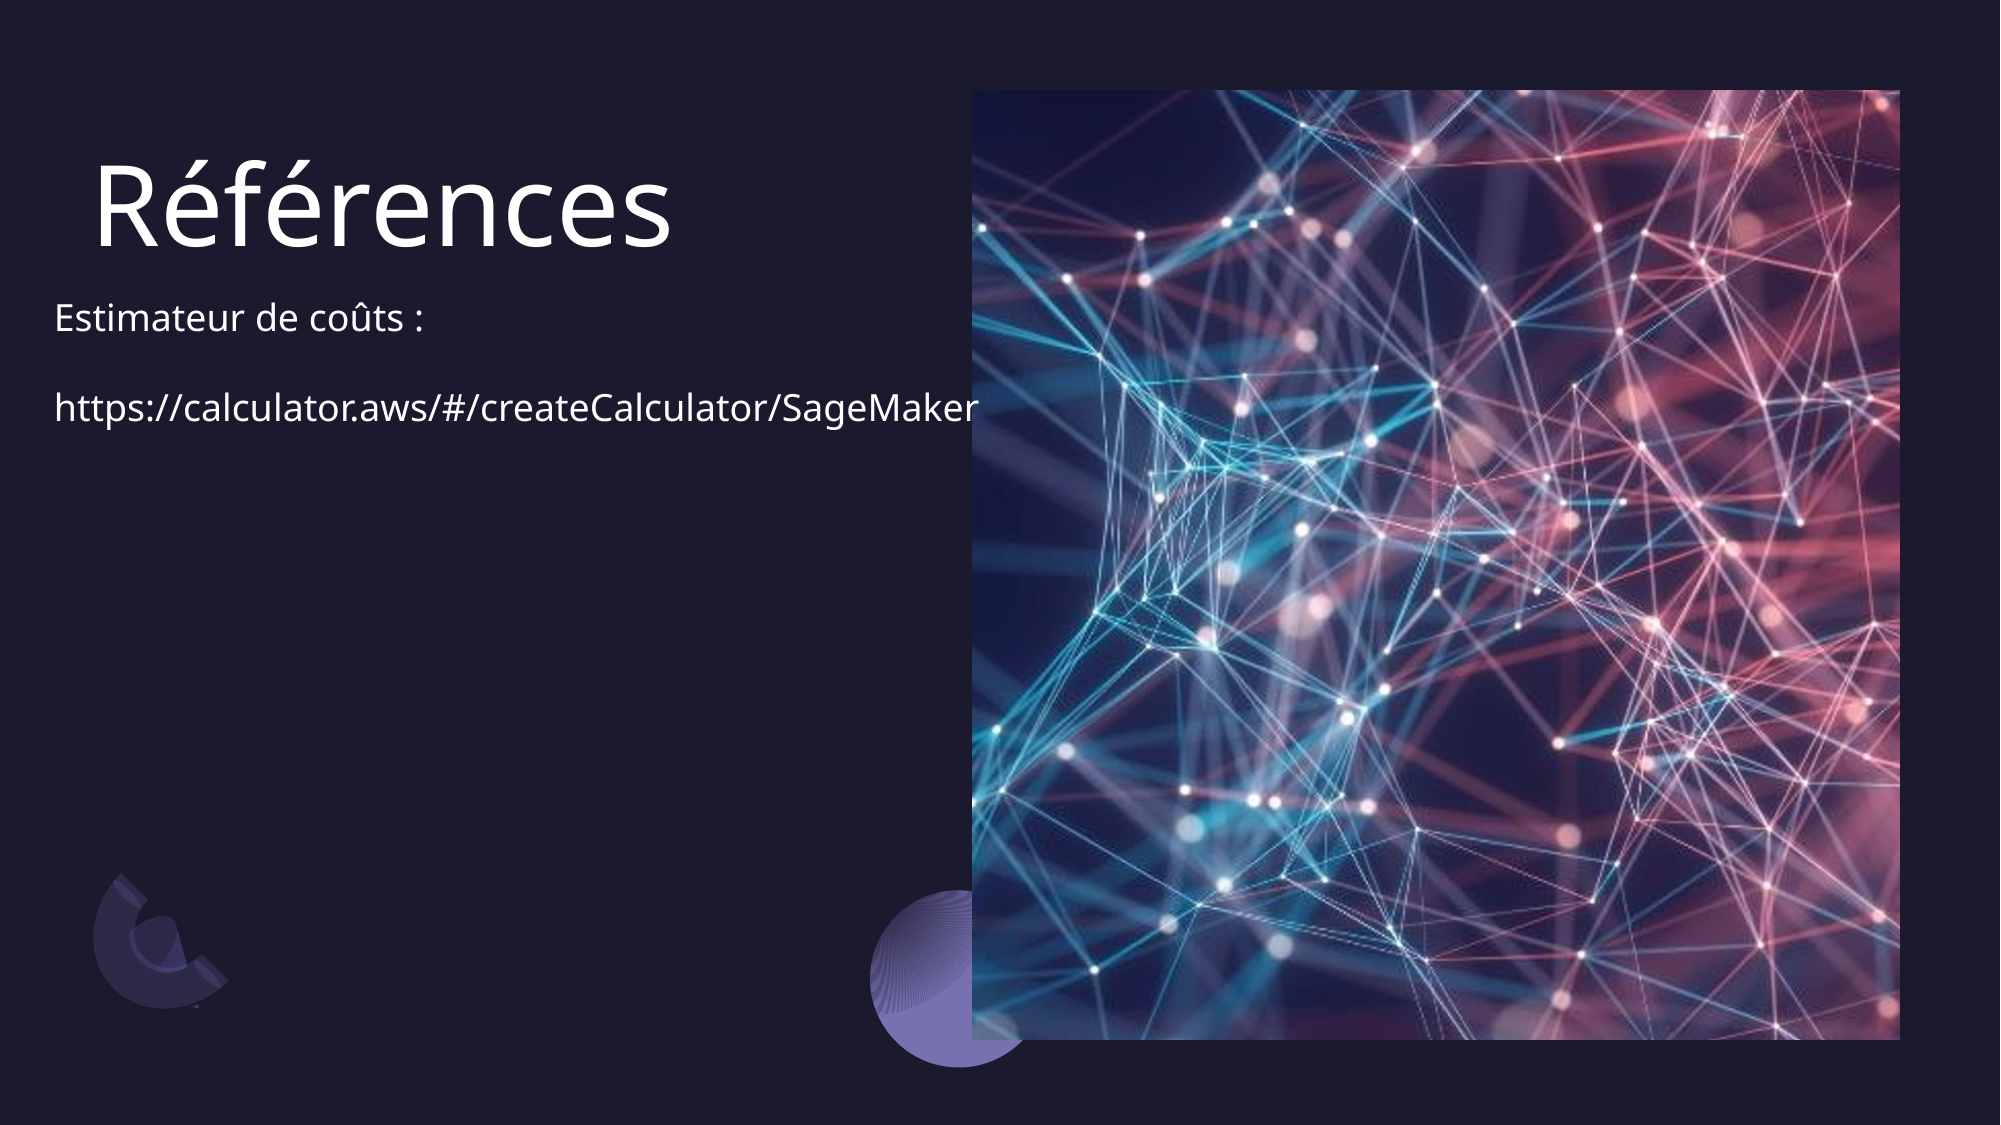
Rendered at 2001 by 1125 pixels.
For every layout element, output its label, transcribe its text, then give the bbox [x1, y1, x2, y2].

picture [972, 90, 1900, 1040]
text_box Estimateur de coûts : https://calculator.aws/#/createCalculator/SageMaker [39, 285, 1108, 438]
title Références [90, 90, 938, 271]
